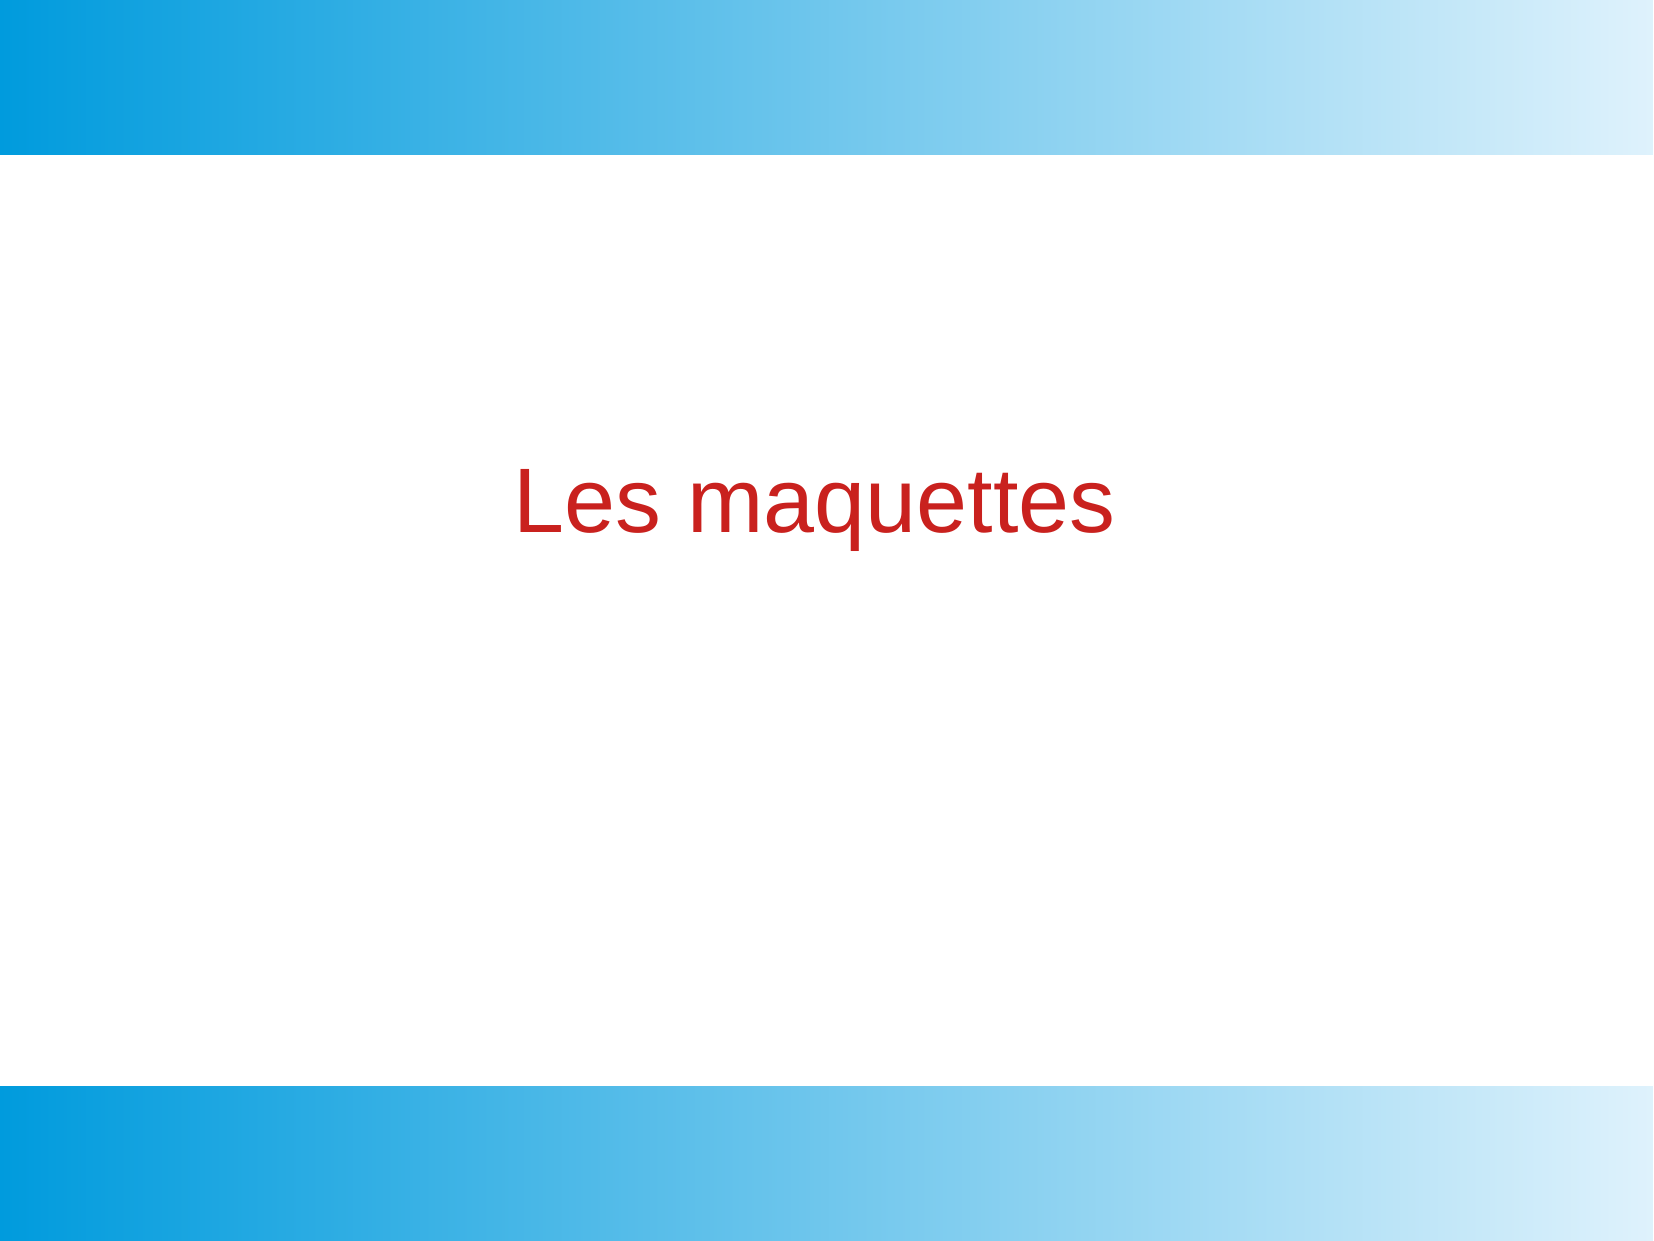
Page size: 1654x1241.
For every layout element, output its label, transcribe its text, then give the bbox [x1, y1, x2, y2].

title Les maquettes [70, 448, 1560, 554]
